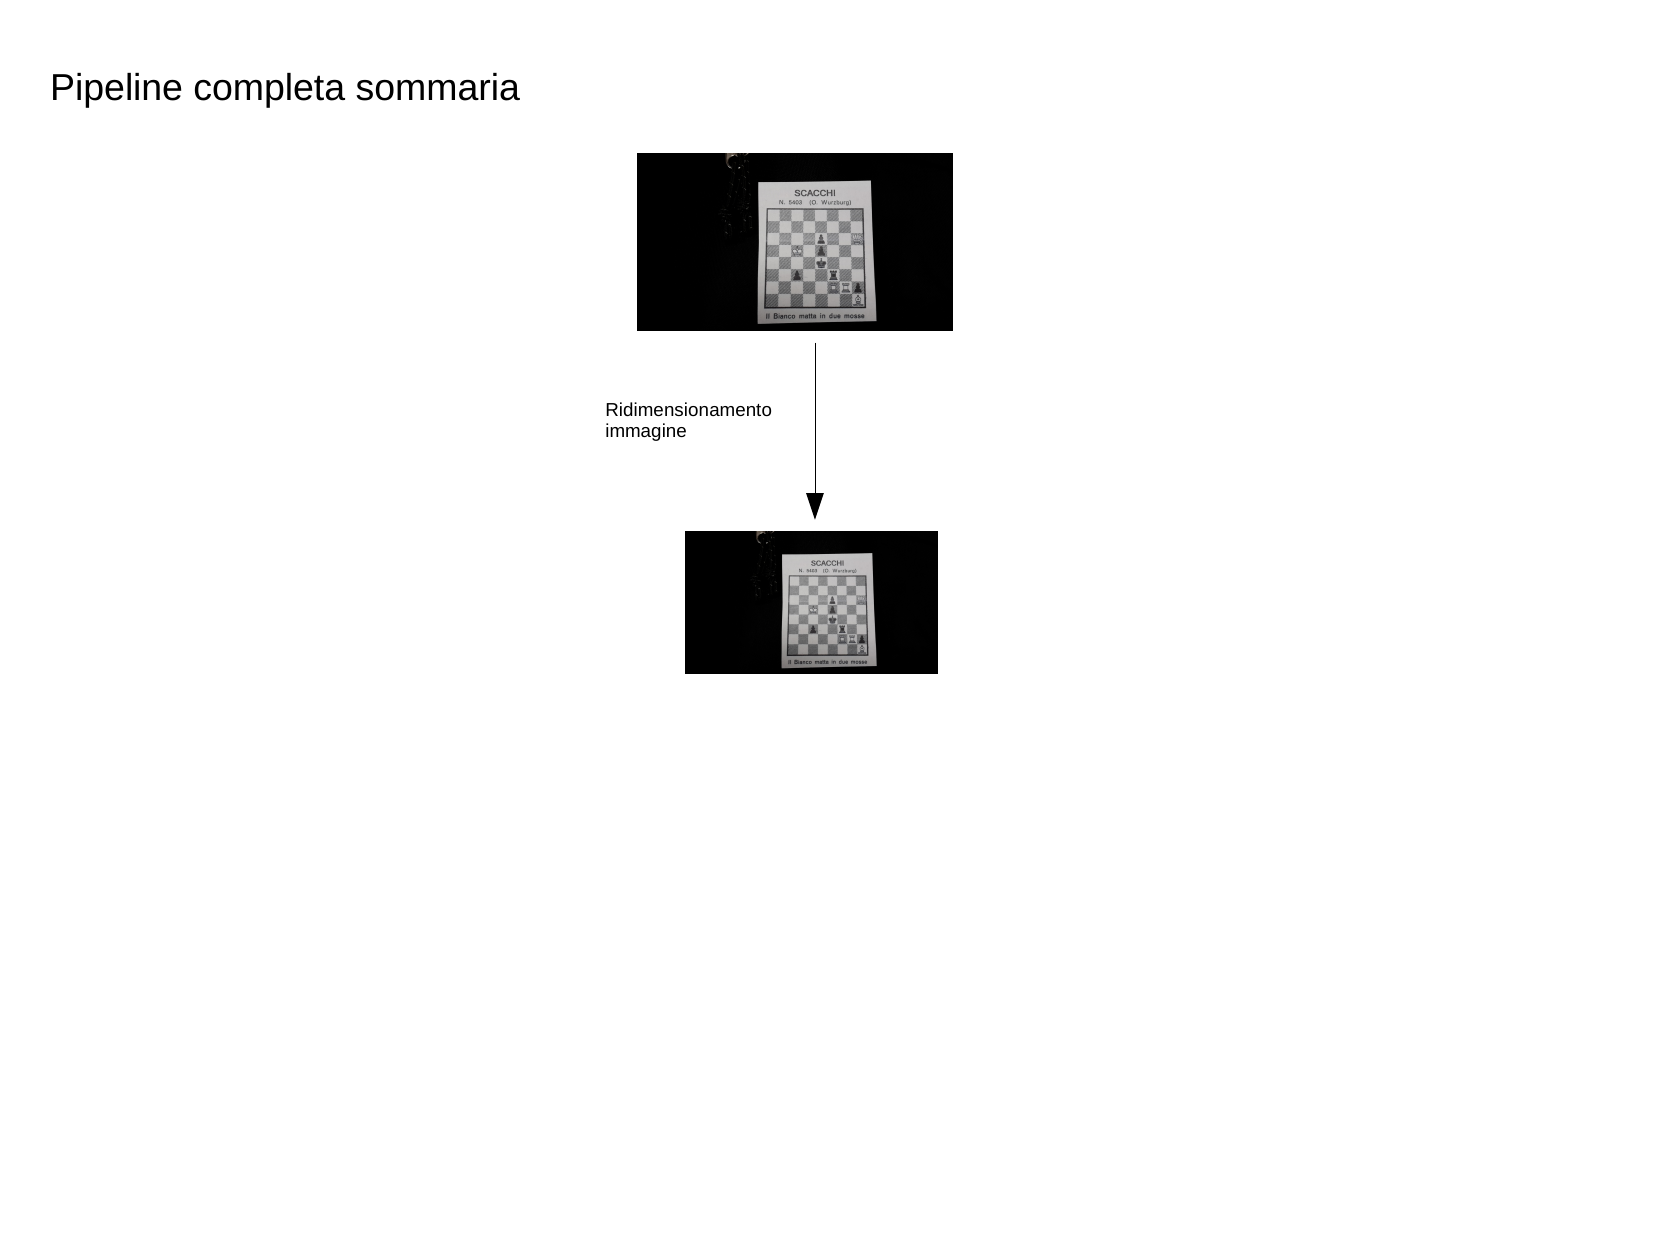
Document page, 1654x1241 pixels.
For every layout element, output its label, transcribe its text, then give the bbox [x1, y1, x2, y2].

picture [685, 531, 938, 674]
text_box Pipeline completa sommaria [35, 59, 1607, 116]
text_box Ridimensionamento immagine [590, 391, 792, 449]
picture [637, 153, 953, 331]
